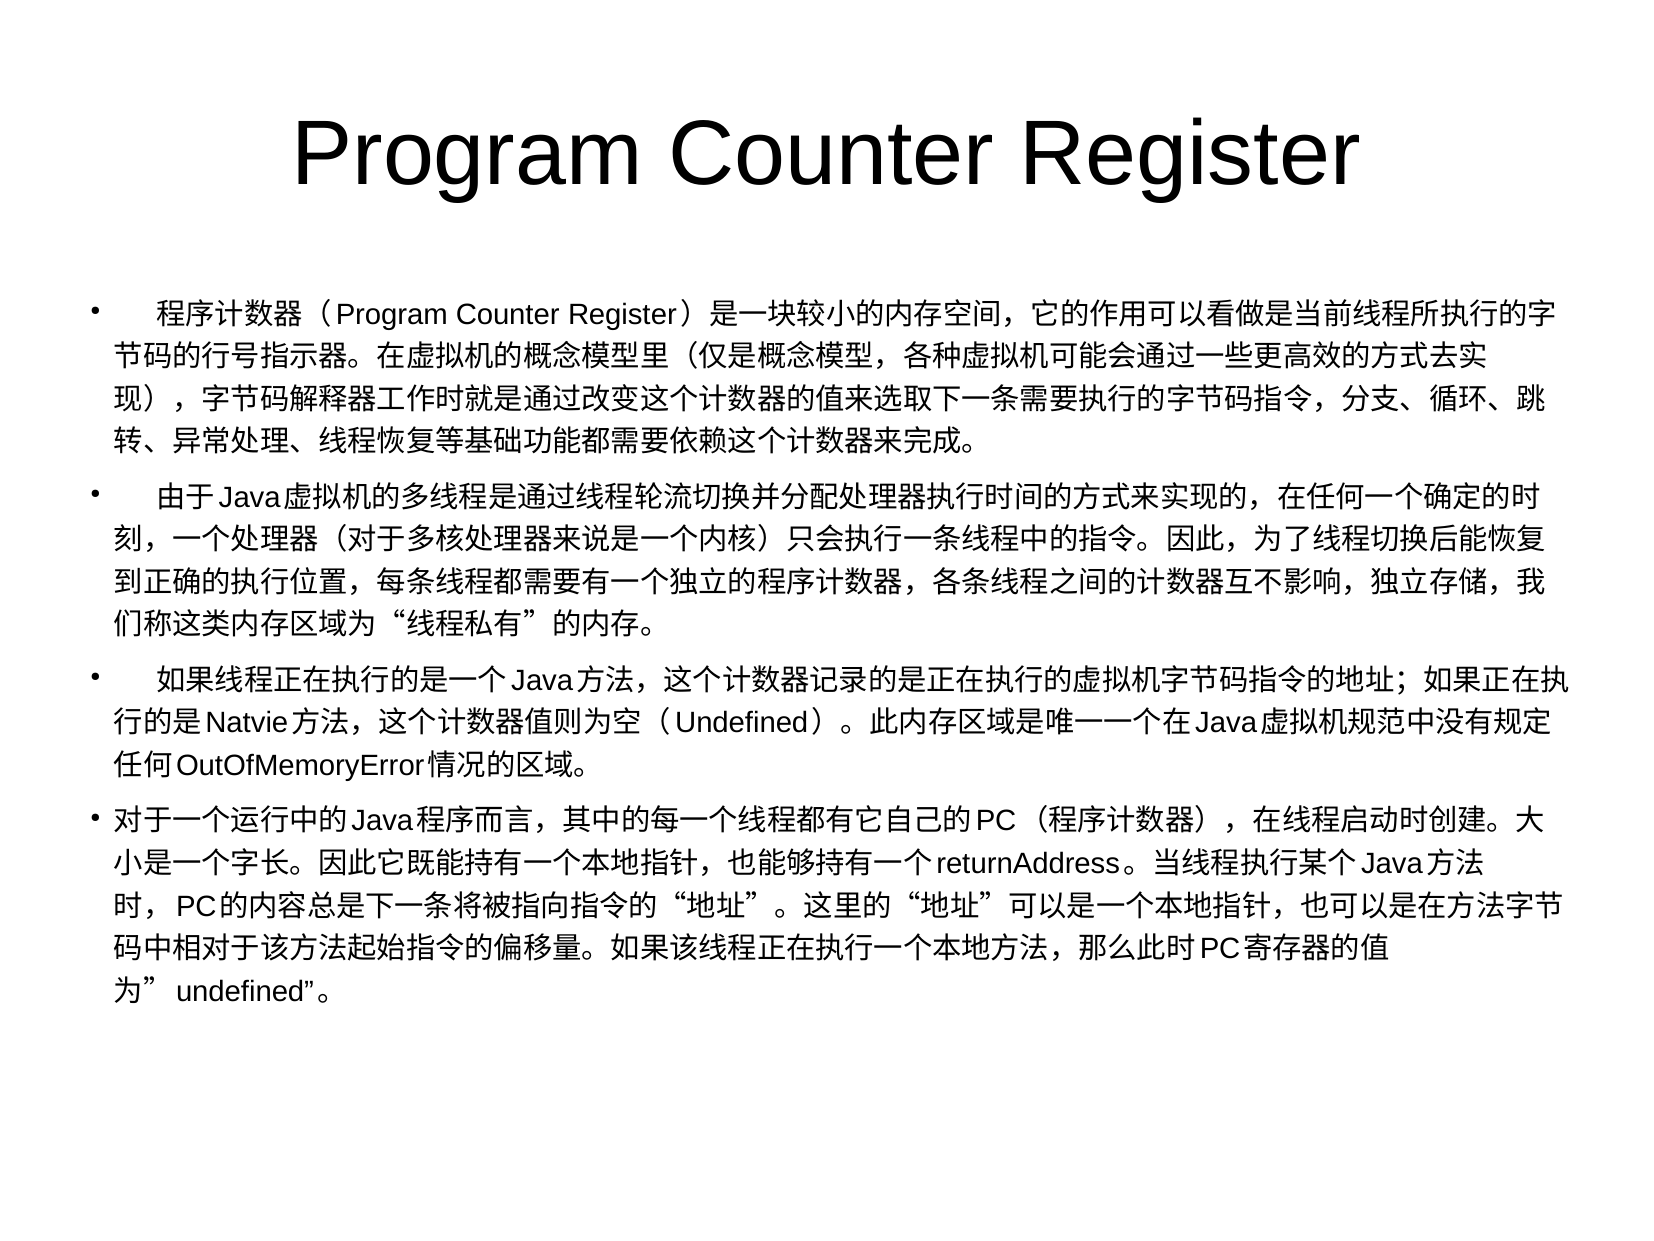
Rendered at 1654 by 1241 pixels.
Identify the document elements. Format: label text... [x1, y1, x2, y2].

title Program Counter Register [82, 49, 1571, 257]
list 程序计数器（Program Counter Register）是一块较小的内存空间，它的作用可以看做是当前线程所执行的字节码的行号指示器。在虚拟机的概念模型里（仅是概念模型，各种虚拟机可能会通过一些更高效的方式去实现），字节码解释器工作时就是通过改变这个计数器的值来选取下一条需要执行的字节码指令，分支、循环、跳转、异常处理、线程恢复等基础功能都需要依赖这个计数器来完成。 由于Java虚拟机的多线程是通过线程轮流切换并分配处理器执行时间的方式来实现的，在任何一个确定的时刻，一个处理器（对于多核处理器来说是一个内核）只会执行一条线程中的指令。因此，为了线程切换后能恢复到正确的执行位置，每条线程都需要有一个独立的程序计数器，各条线程之间的计数器互不影响，独立存储，我们称这类内存区域为“线程私有”的内存。 如果线程正在执行的是一个Java方法，这个计数器记录的是正在执行的虚拟机字节码指令的地址；如果正在执行的是Natvie方法，这个计数器值则为空（Undefined）。此内存区域是唯一一个在Java虚拟机规范中没有规定任何OutOfMemoryError情况的区域。 对于一个运行中的Java程序而言，其中的每一个线程都有它自己的PC（程序计数器），在线程启动时创建。大小是一个字长。因此它既能持有一个本地指针，也能够持有一个returnAddress。当线程执行某个Java方法时，PC的内容总是下一条将被指向指令的“地址”。这里的“地址”可以是一个本地指针，也可以是在方法字节码中相对于该方法起始指令的偏移量。如果该线程正在执行一个本地方法，那么此时PC寄存器的值为”undefined”。 [82, 290, 1571, 1010]
